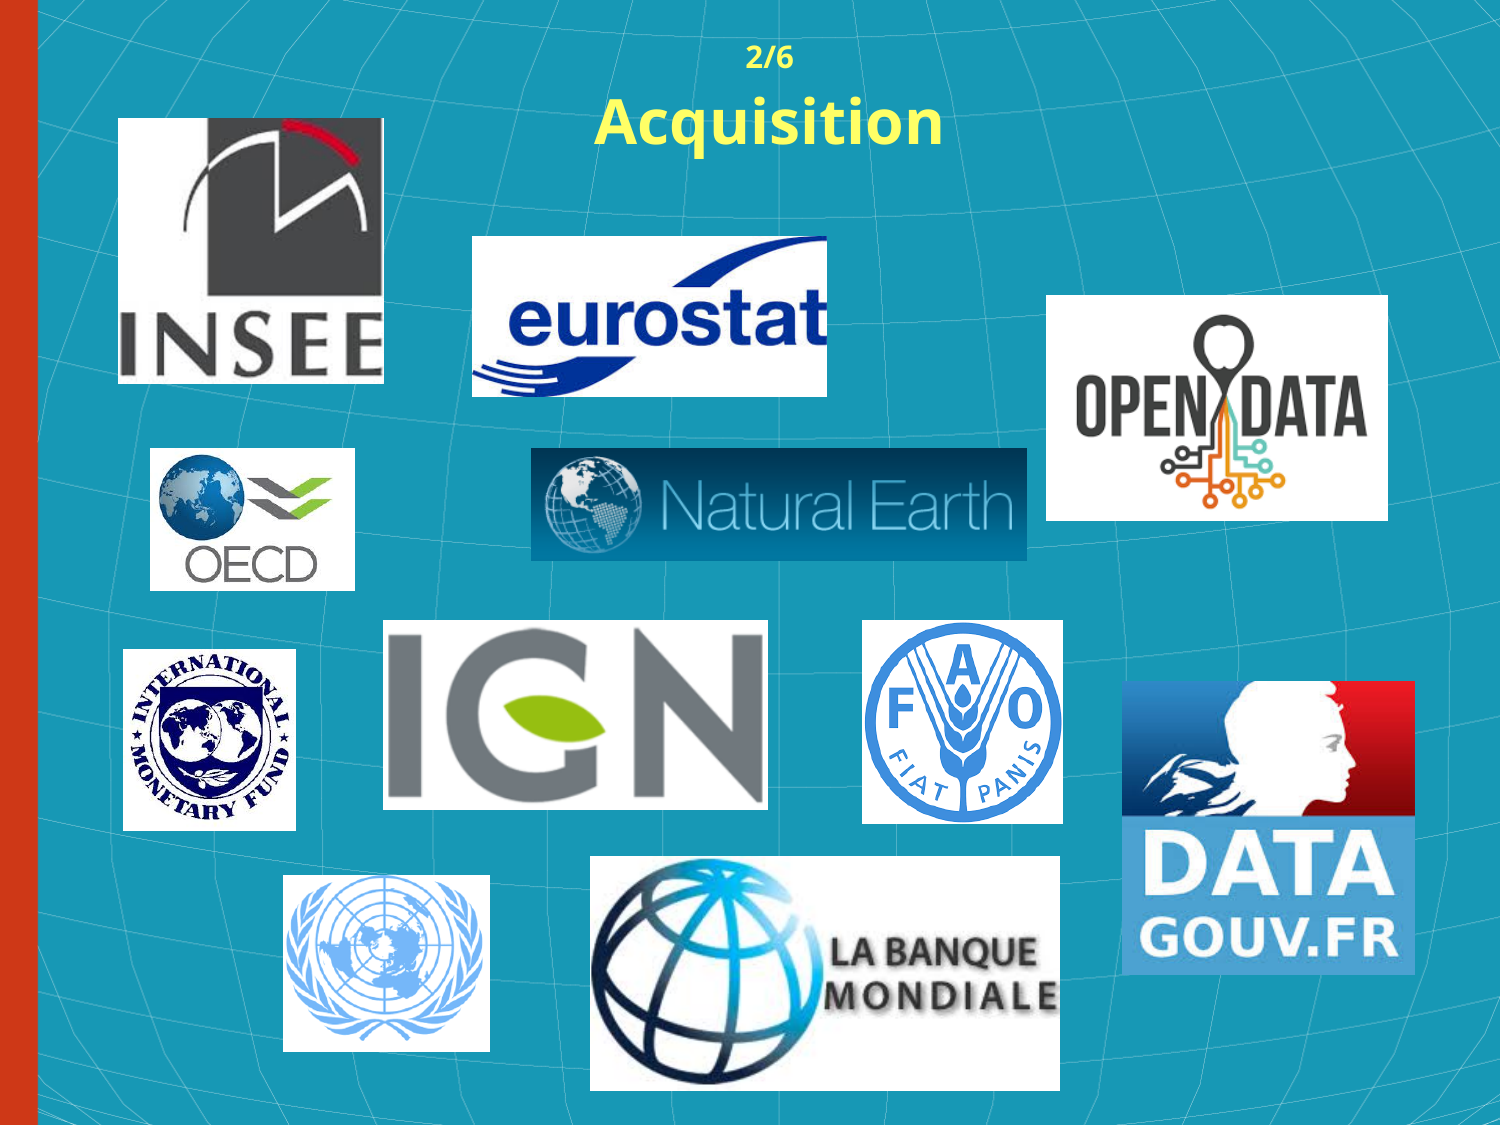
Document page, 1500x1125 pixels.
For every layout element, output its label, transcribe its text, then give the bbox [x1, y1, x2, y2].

title 2/6 Acquisition [64, 20, 1476, 178]
picture [0, 0, 1500, 1125]
